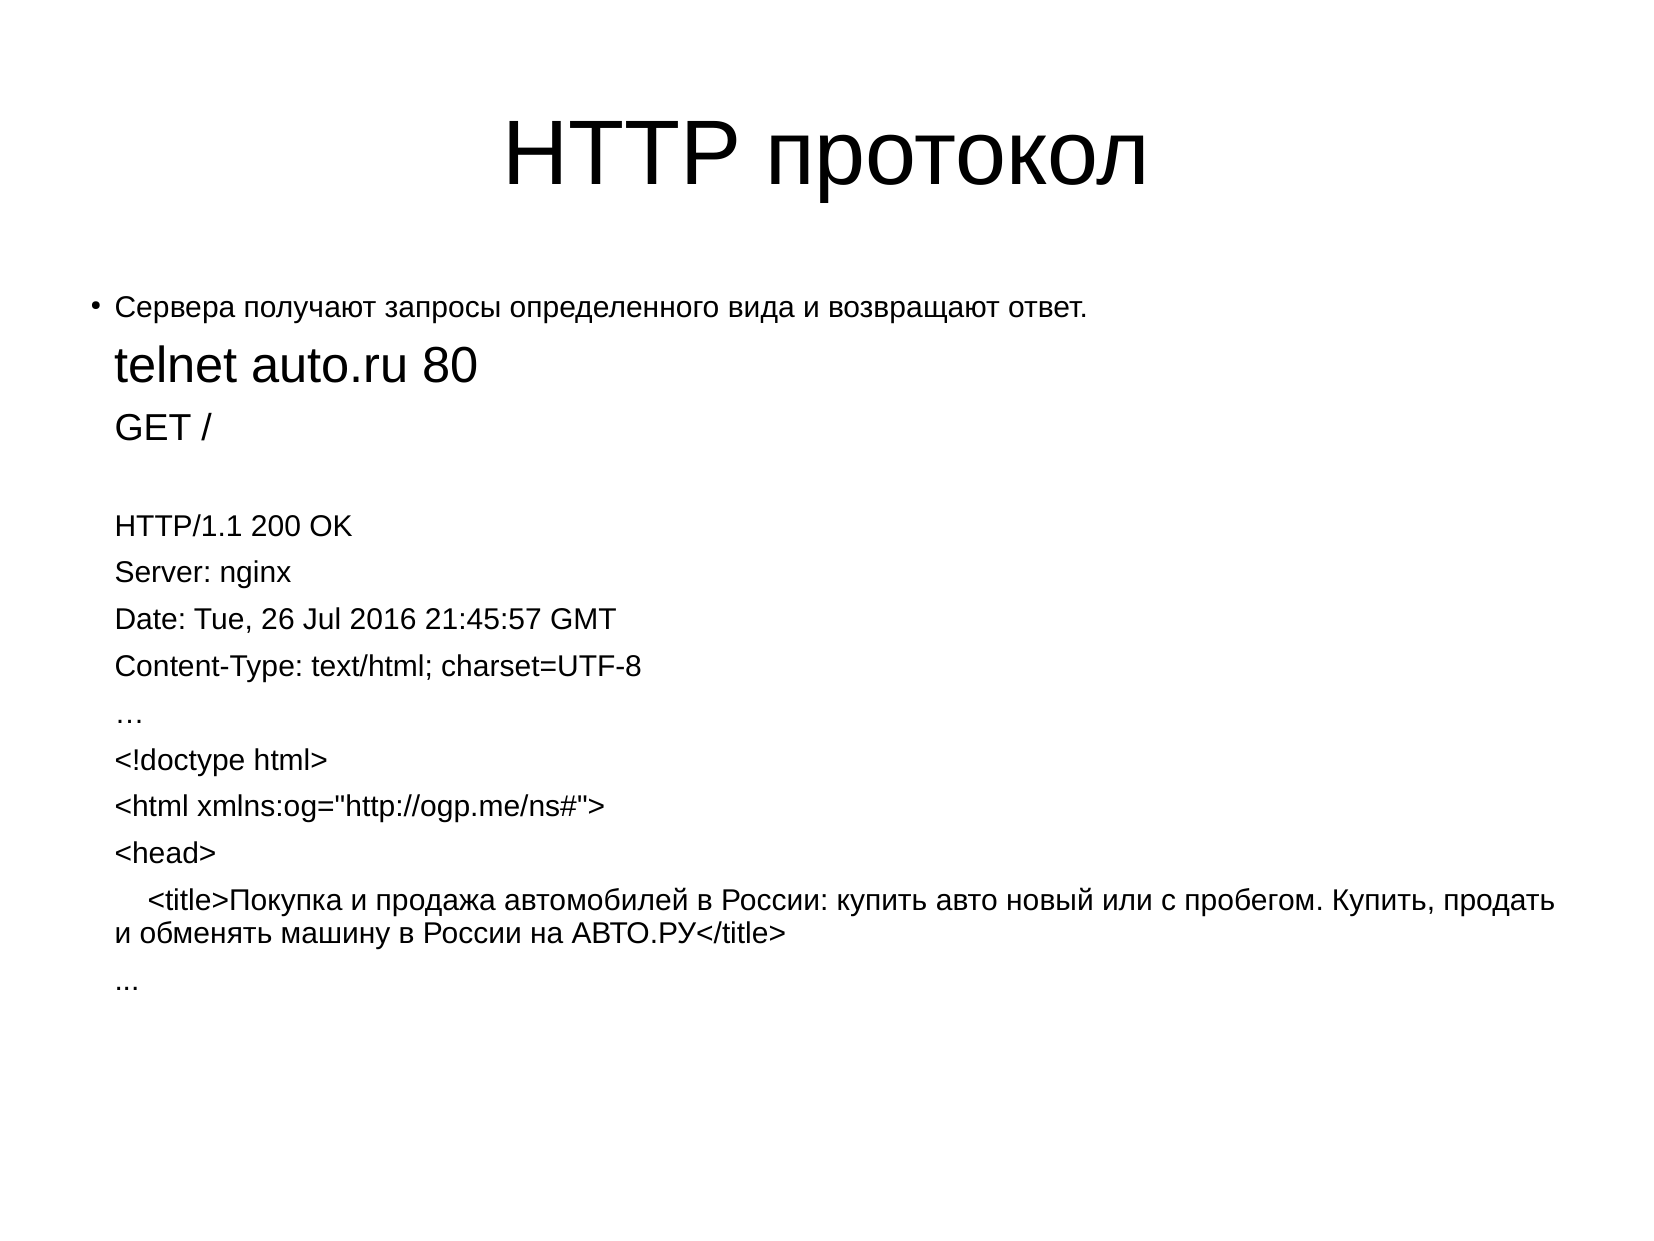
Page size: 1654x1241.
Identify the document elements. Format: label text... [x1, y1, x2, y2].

list Сервера получают запросы определенного вида и возвращают ответ. telnet auto.ru 80 GET / HTTP/1.1 200 OK Server: nginx Date: Tue, 26 Jul 2016 21:45:57 GMT Content-Type: text/html; charset=UTF-8 … <!doctype html> <html xmlns:og="http://ogp.me/ns#"> <head> <title>Покупка и продажа автомобилей в России: купить авто новый или с пробегом. Купить, продать и обменять машину в России на АВТО.РУ</title> ... [82, 290, 1571, 1010]
title HTTP протокол [82, 49, 1571, 257]
